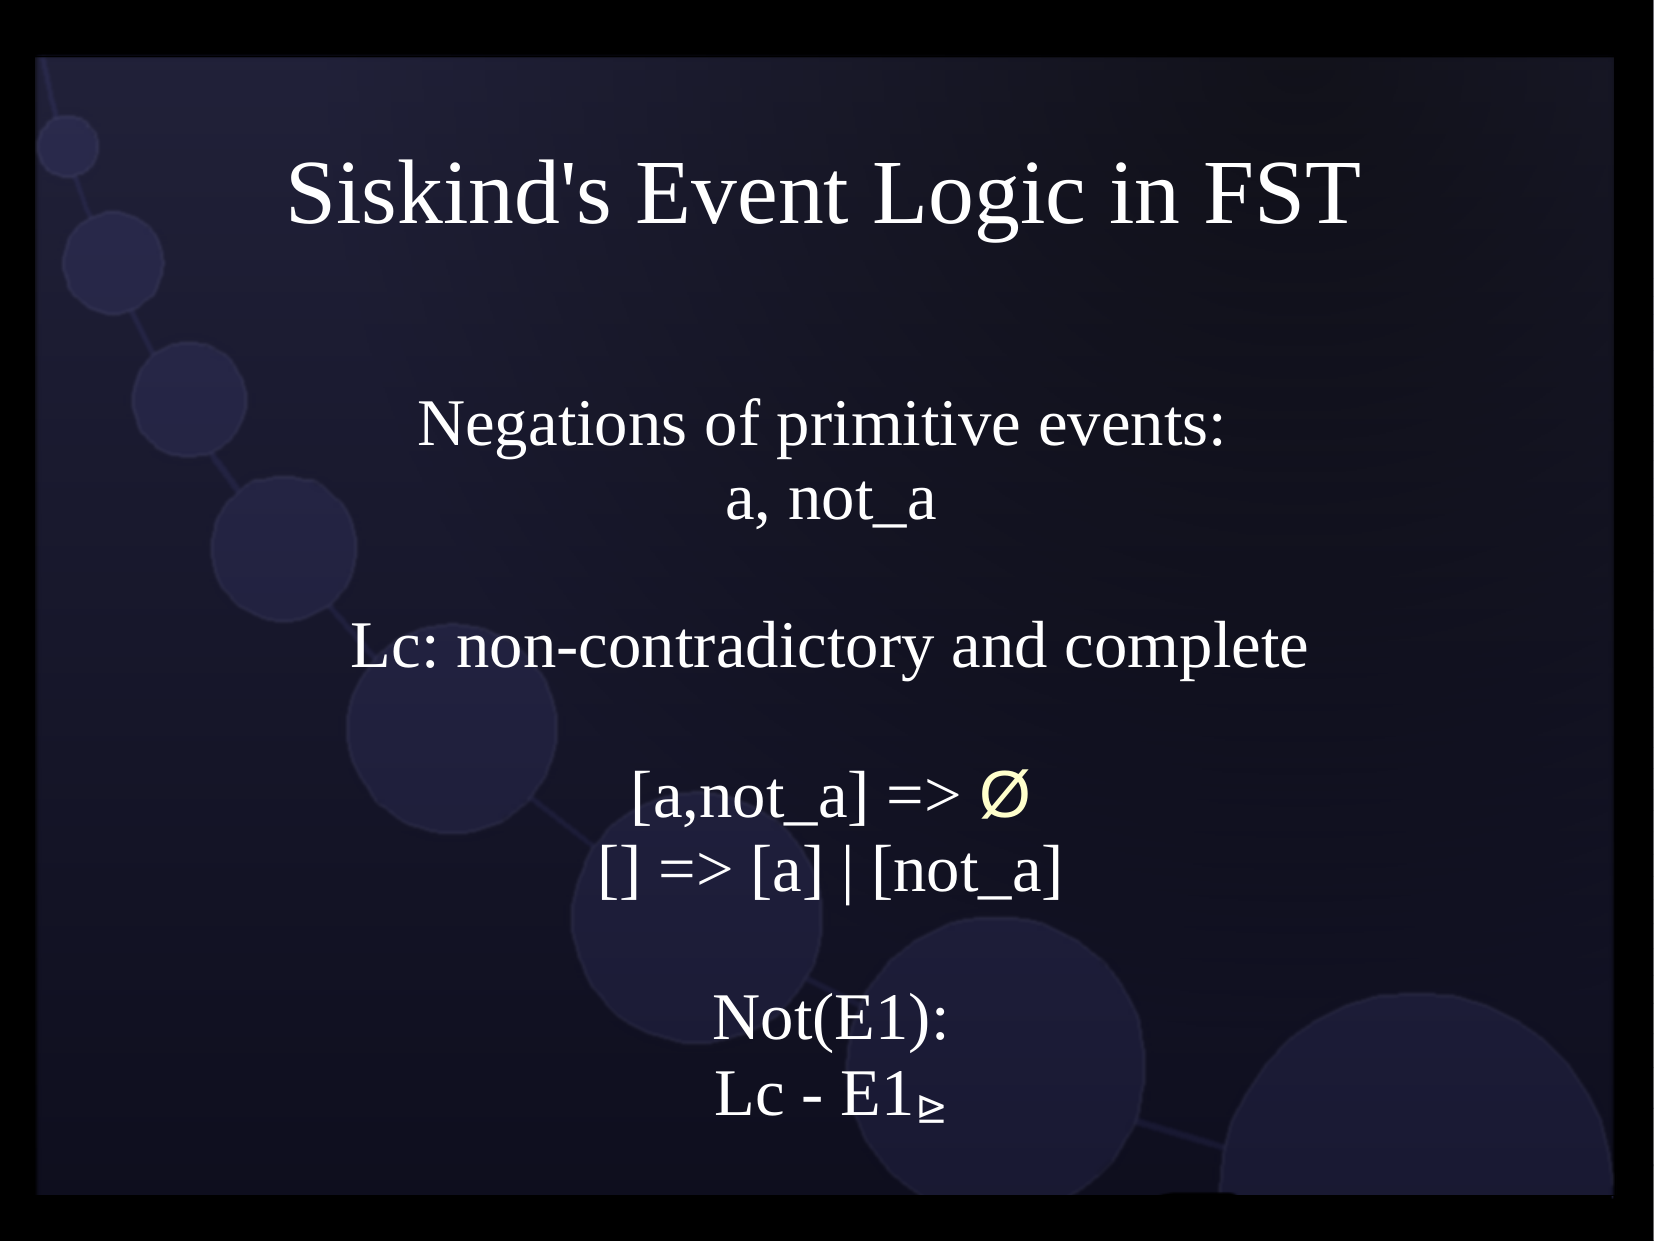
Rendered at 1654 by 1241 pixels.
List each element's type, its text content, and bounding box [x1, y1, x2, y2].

subtitle Negations of primitive events: a, not_a Lc: non-contradictory and complete [a,not_a] => Ø [] => [a] | [not_a] Not(E1): Lc - E1⊵ [107, 359, 1520, 1159]
picture [0, 0, 1654, 1241]
title Siskind's Event Logic in FST [118, 88, 1531, 296]
